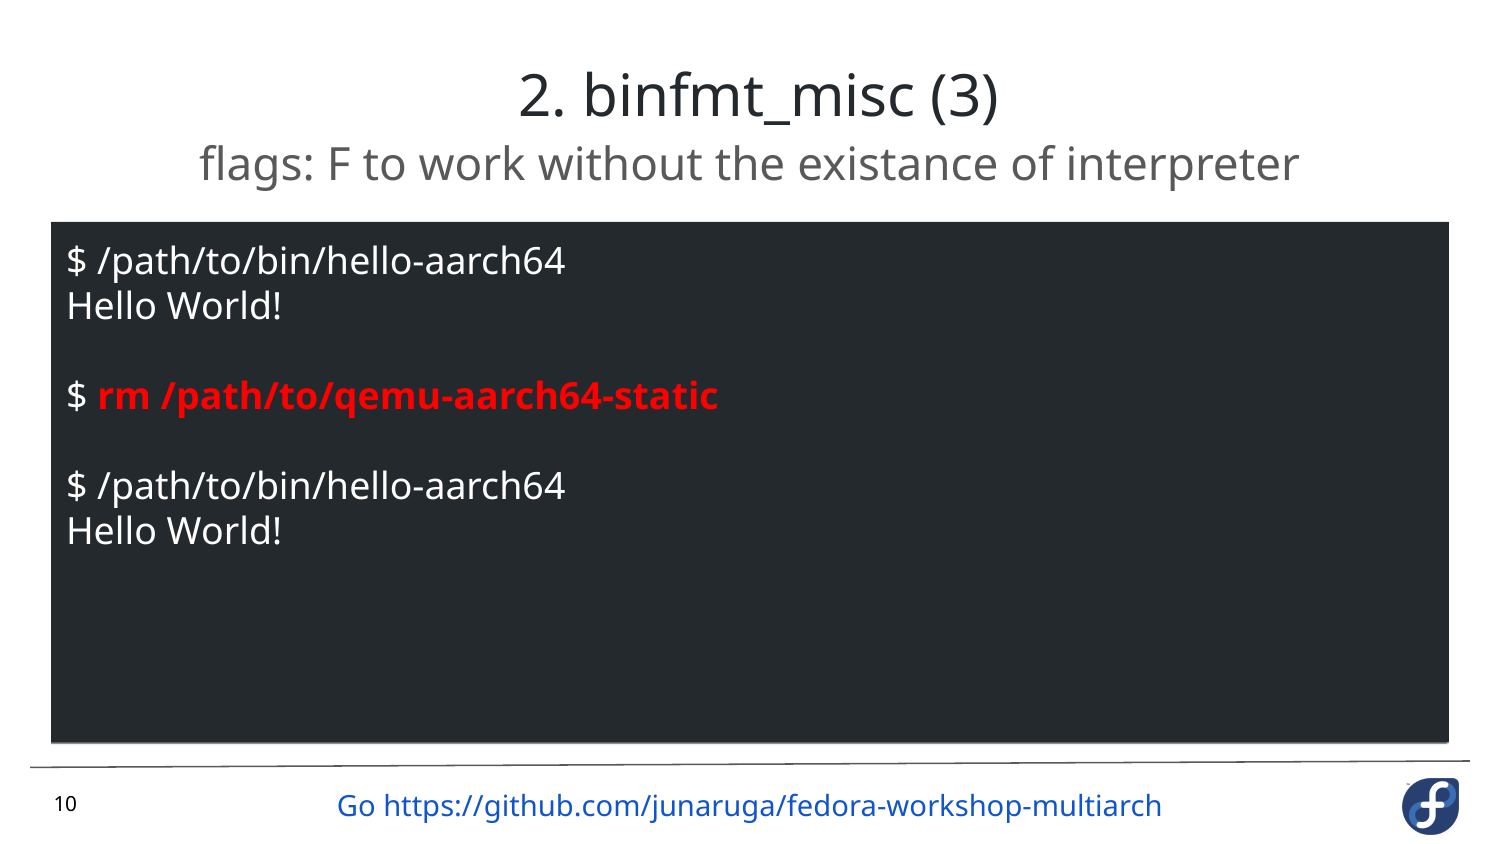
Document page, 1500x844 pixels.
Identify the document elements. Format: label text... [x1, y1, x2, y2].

picture [1402, 778, 1459, 835]
title 2. binfmt_misc (3) [30, 43, 1488, 138]
list $ /path/to/bin/hello-aarch64 Hello World! $ rm /path/to/qemu-aarch64-static $ /path/to/bin/hello-aarch64 Hello World! [51, 221, 1449, 743]
title flags: F to work without the existance of interpreter [51, 119, 1449, 199]
slide_number Go https://github.com/junaruga/fedora-workshop-multiarch [191, 772, 1309, 837]
slide_number <number> [38, 772, 104, 837]
